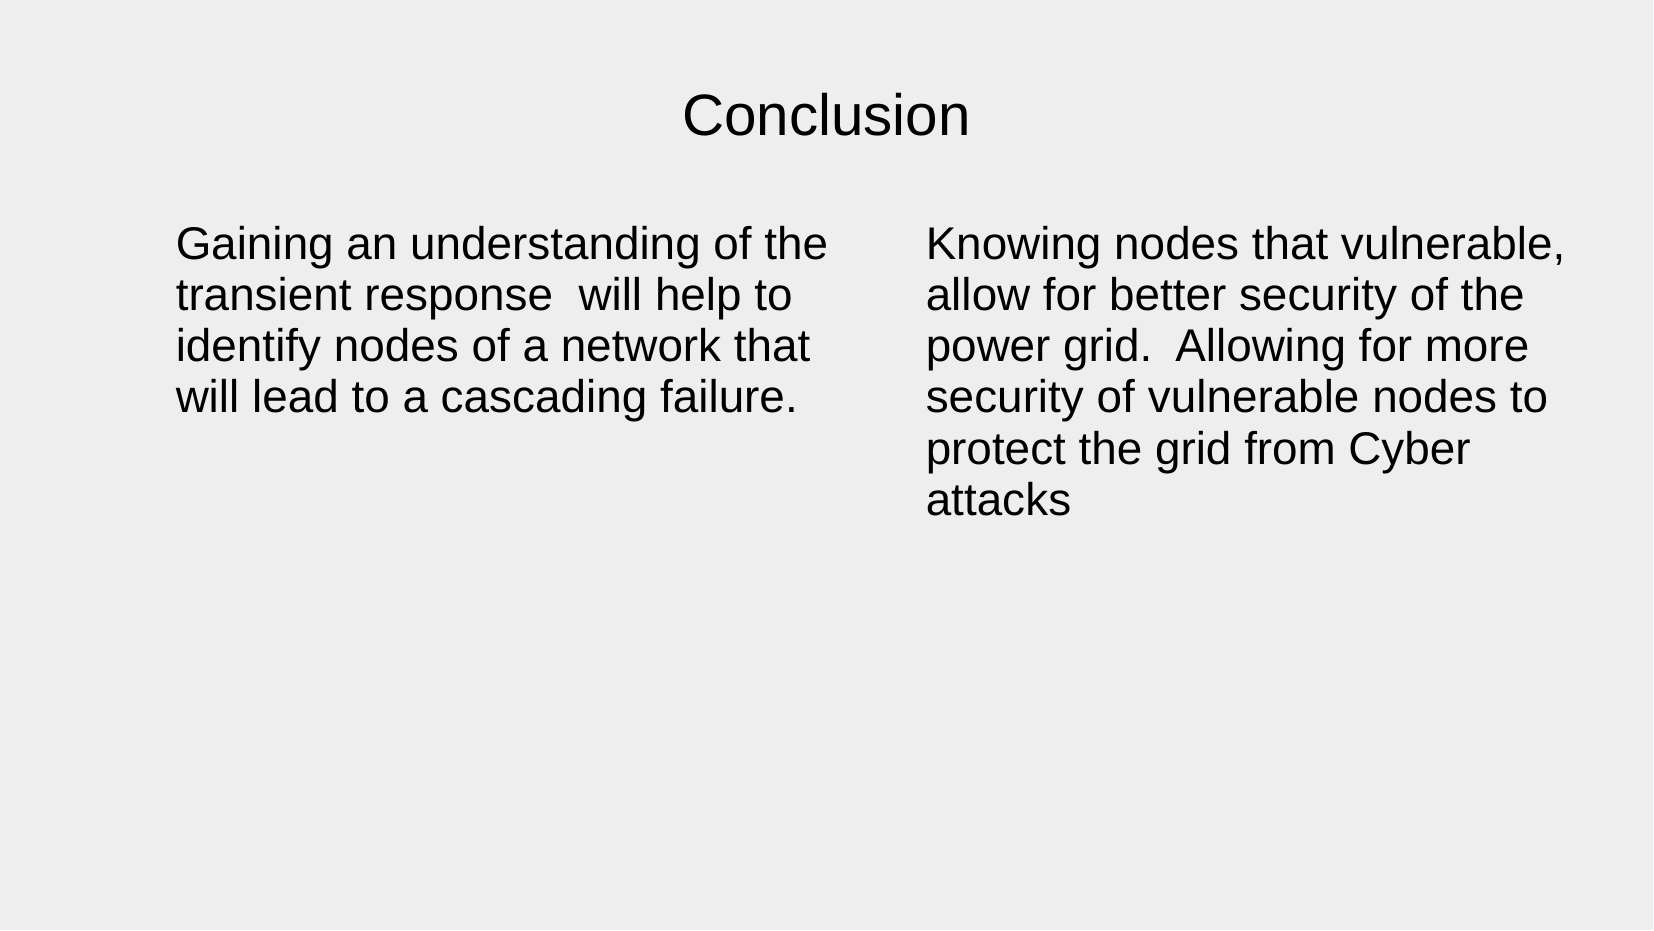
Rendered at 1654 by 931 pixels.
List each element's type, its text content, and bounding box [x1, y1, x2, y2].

list Gaining an understanding of the transient response will help to identify nodes of a network that will lead to a cascading failure. [105, 217, 841, 758]
list Knowing nodes that vulnerable, allow for better security of the power grid. Allowing for more security of vulnerable nodes to protect the grid from Cyber attacks [855, 217, 1606, 758]
title Conclusion [82, 37, 1571, 193]
